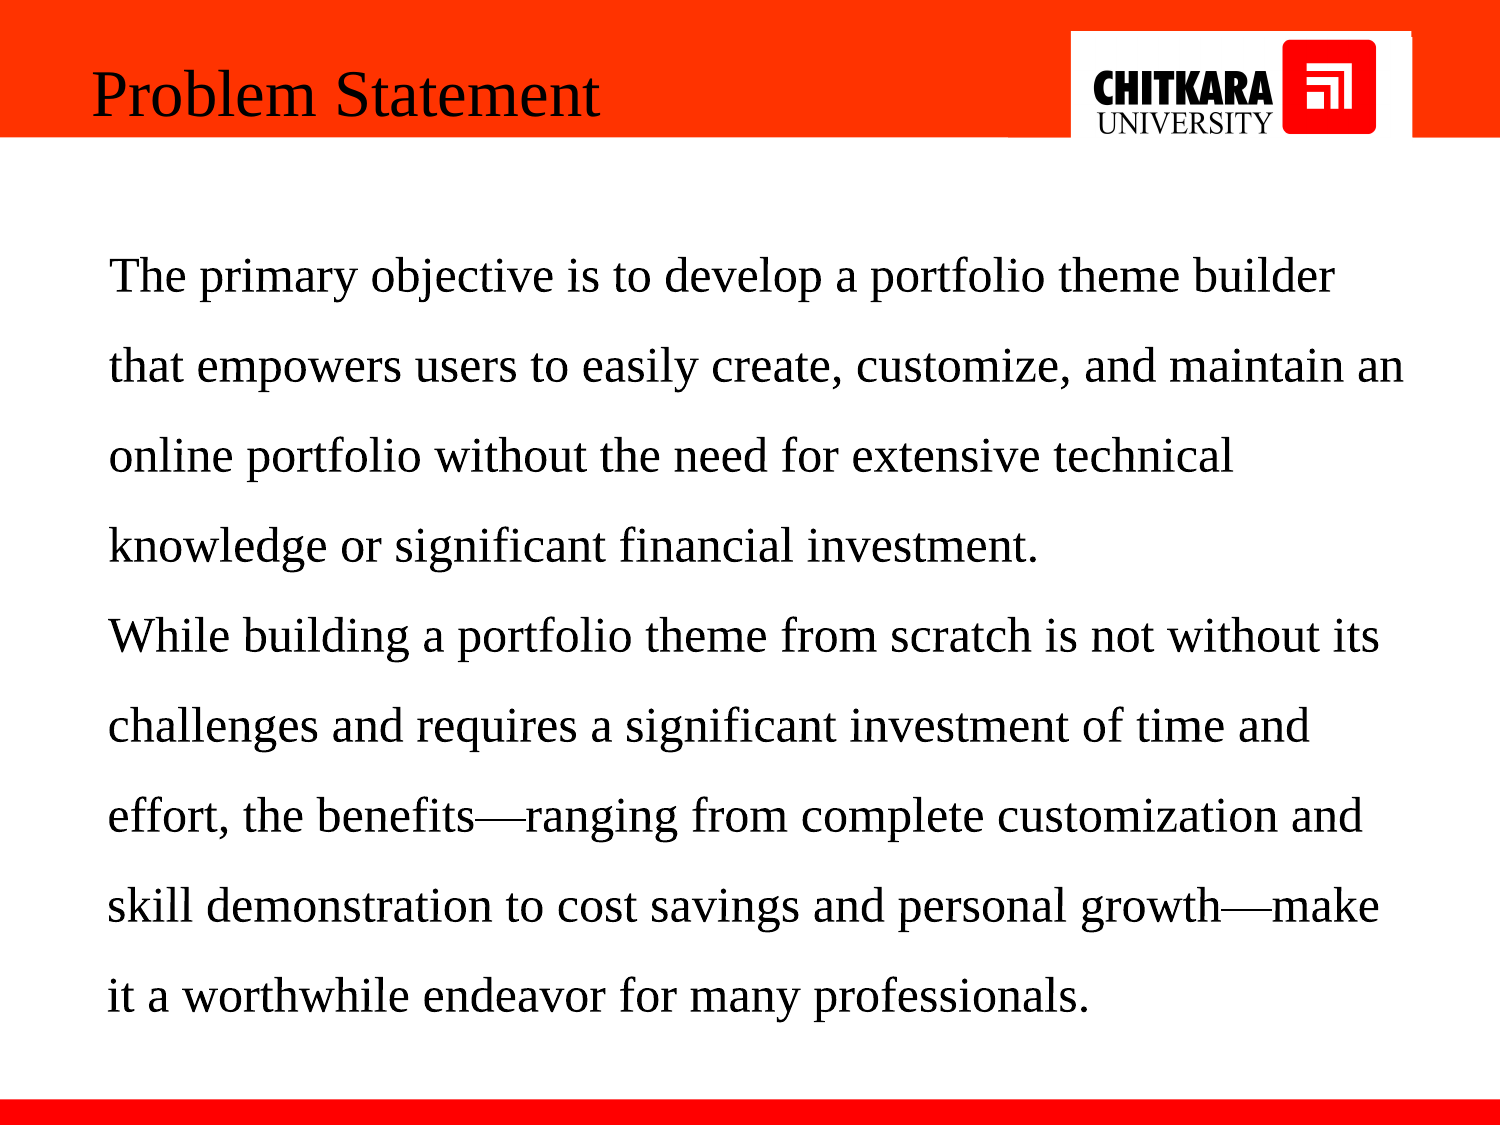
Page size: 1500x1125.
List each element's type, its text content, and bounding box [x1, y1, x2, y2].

text_box The primary objective is to develop a portfolio theme builder that empowers users to easily create, customize, and maintain an online portfolio without the need for extensive technical knowledge or significant financial investment. While building a portfolio theme from scratch is not without its challenges and requires a significant investment of time and effort, the benefits—ranging from complete customization and skill demonstration to cost savings and personal growth—make it a worthwhile endeavor for many professionals. [91, 204, 1430, 1030]
text_box Problem Statement [76, 42, 963, 138]
picture [1074, 37, 1391, 138]
